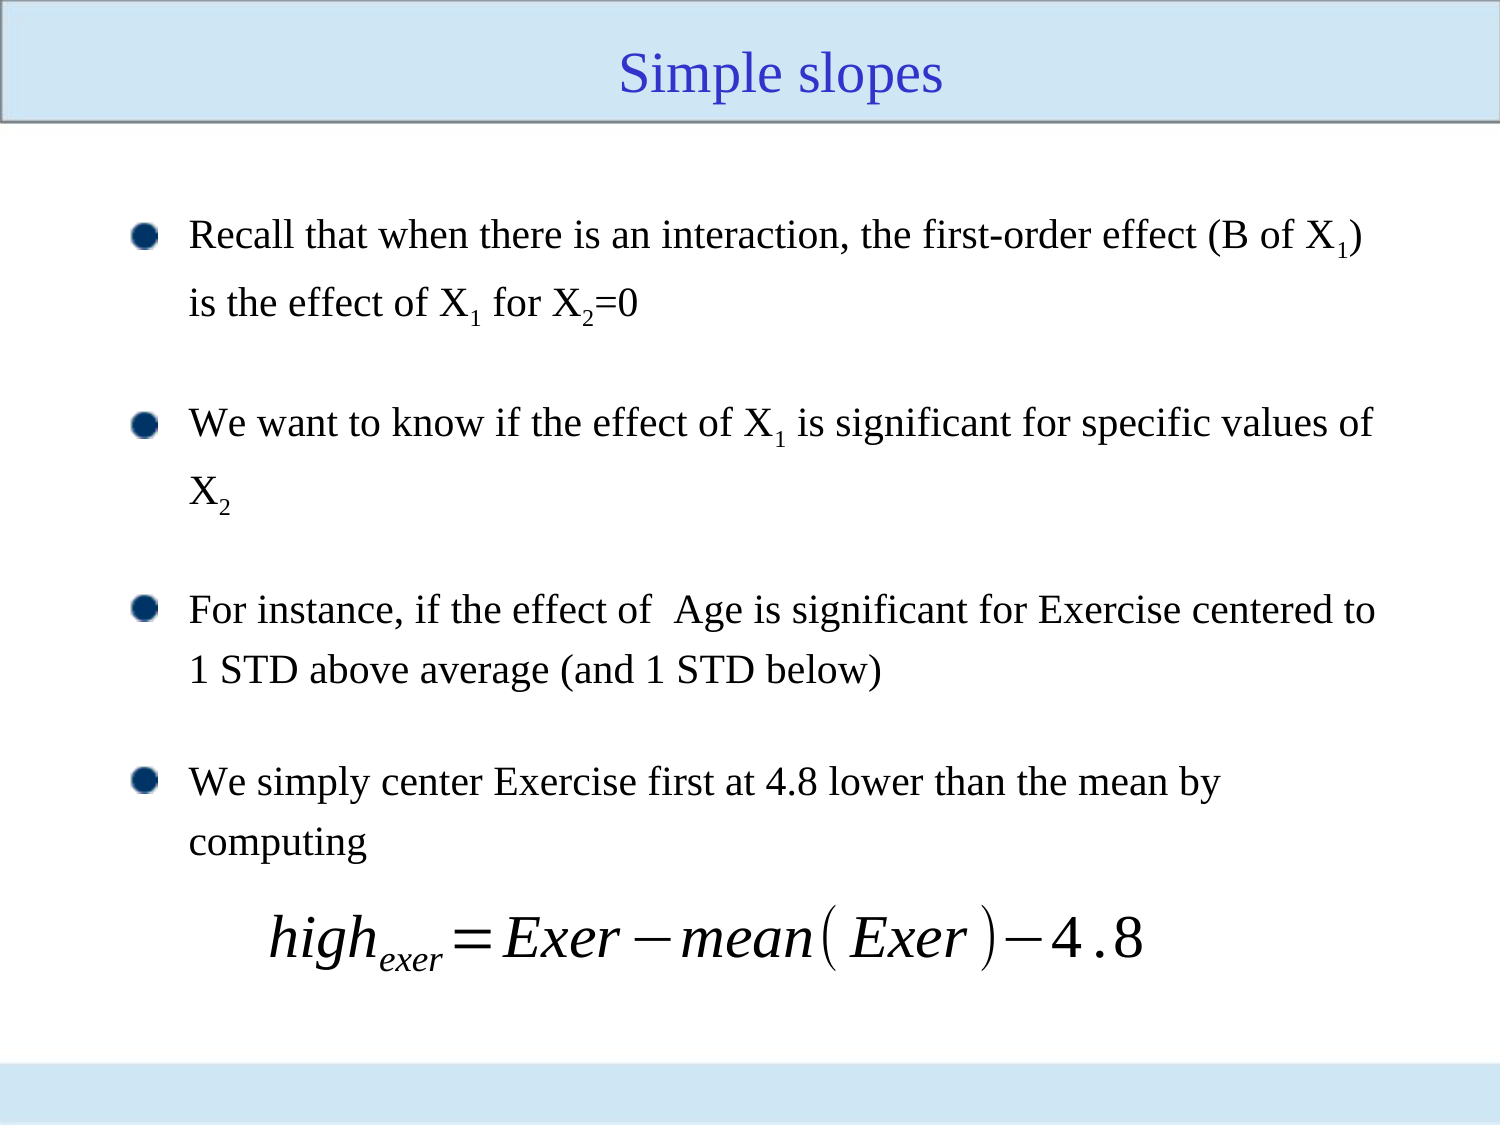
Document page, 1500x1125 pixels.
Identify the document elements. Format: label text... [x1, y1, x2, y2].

text_box Recall that when there is an interaction, the first-order effect (B of X1) is the effect of X1 for X2=0 We want to know if the effect of X1 is significant for specific values of X2 For instance, if the effect of Age is significant for Exercise centered to 1 STD above average (and 1 STD below) We simply center Exercise first at 4.8 lower than the mean by computing [112, 187, 1413, 984]
picture [0, 0, 1500, 1125]
title Simple slopes [249, 24, 1313, 113]
chart [251, 900, 1169, 979]
